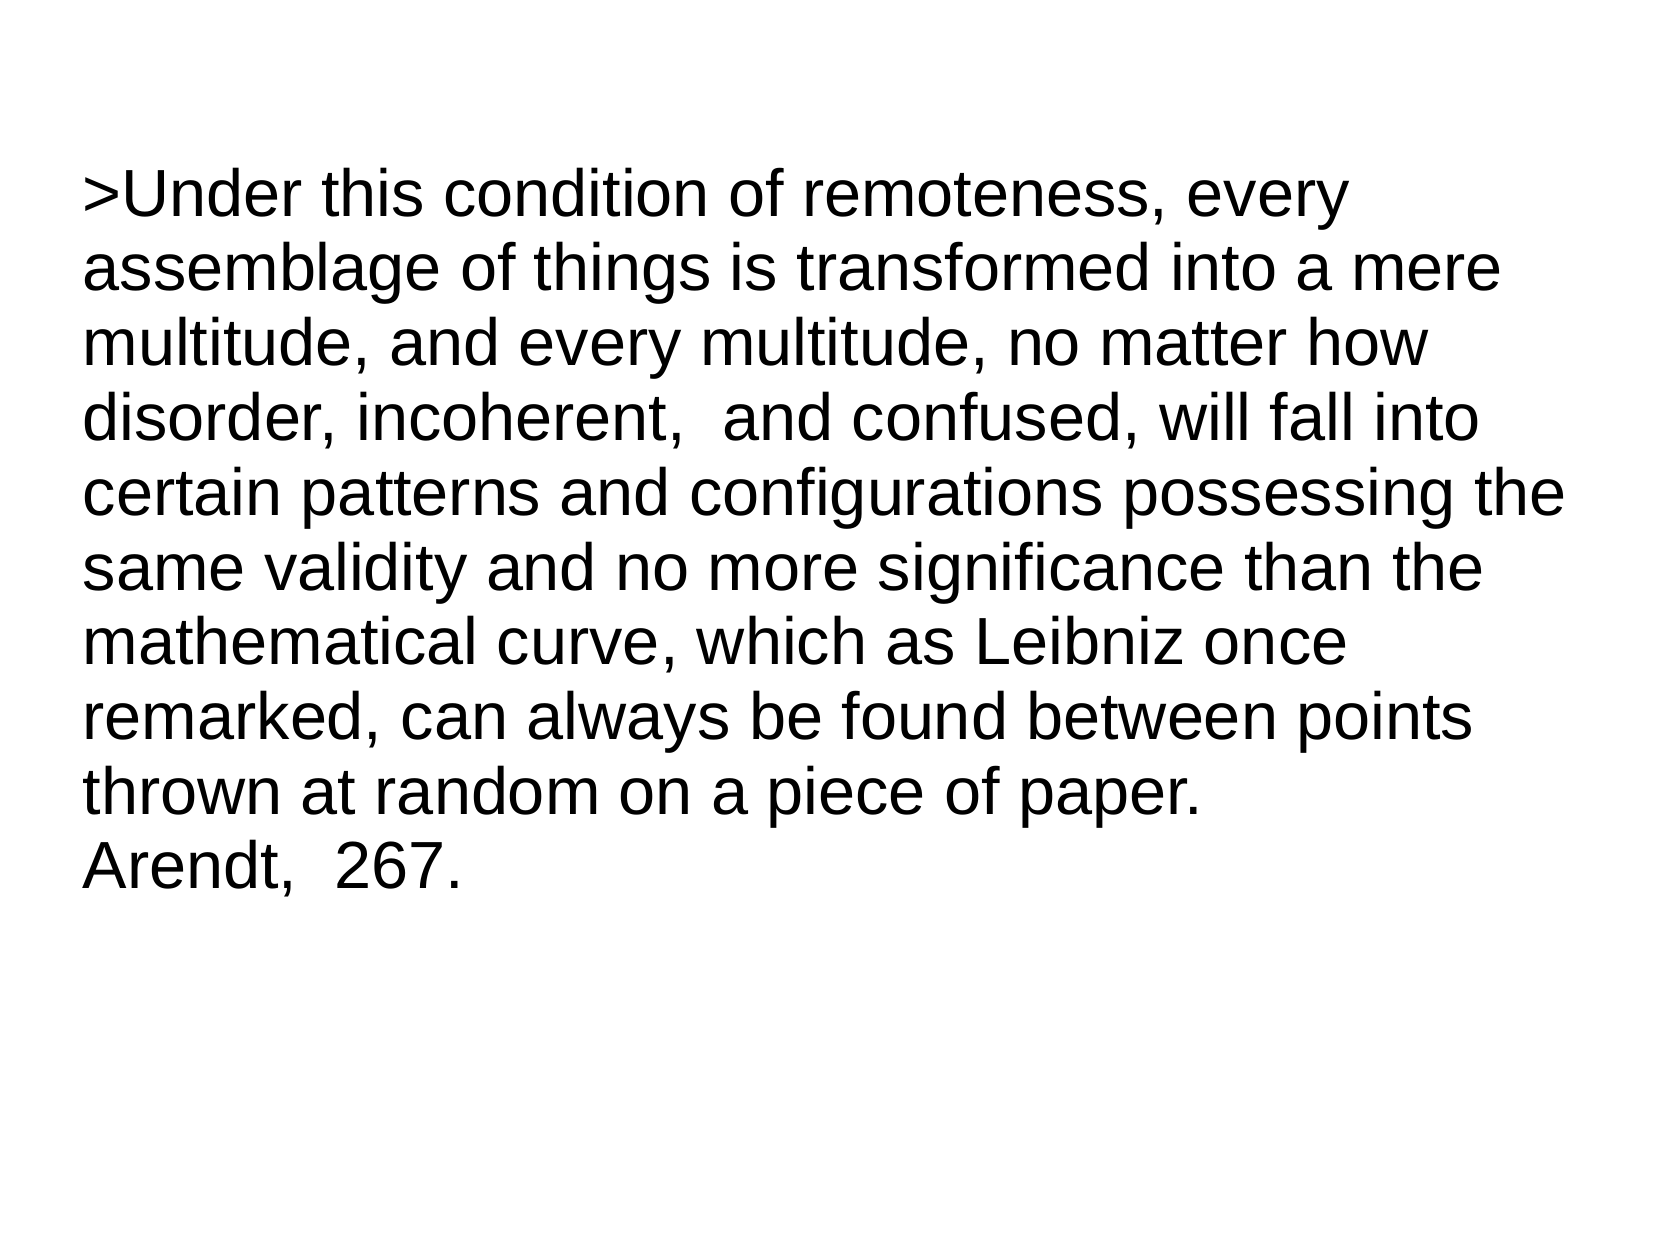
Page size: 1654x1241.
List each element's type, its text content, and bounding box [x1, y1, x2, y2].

subtitle >Under this condition of remoteness, every assemblage of things is transformed into a mere multitude, and every multitude, no matter how disorder, incoherent, and confused, will fall into certain patterns and configurations possessing the same validity and no more significance than the mathematical curve, which as Leibniz once remarked, can always be found between points thrown at random on a piece of paper. Arendt, 267. [82, 49, 1571, 1010]
